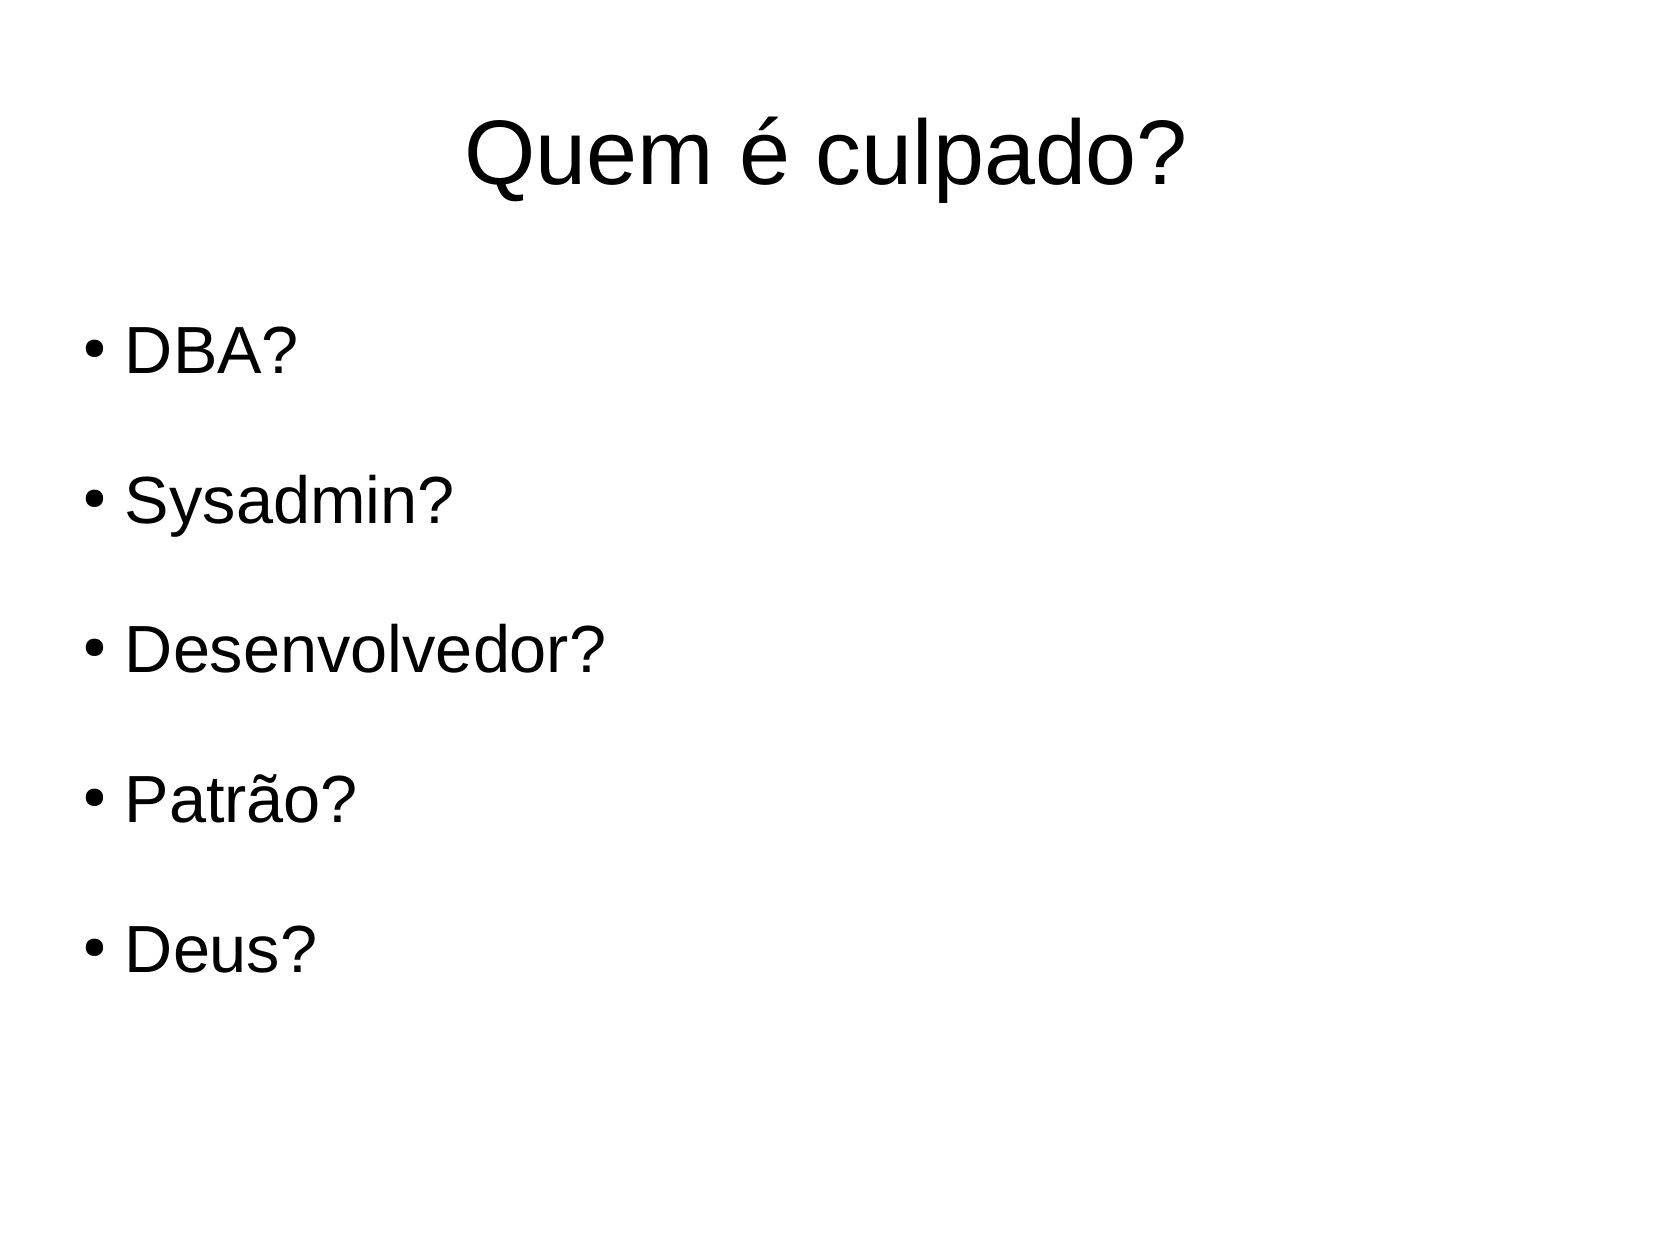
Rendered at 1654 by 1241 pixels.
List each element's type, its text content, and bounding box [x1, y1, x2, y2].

title Quem é culpado? [82, 49, 1571, 257]
subtitle DBA? Sysadmin? Desenvolvedor? Patrão? Deus? [82, 290, 1538, 1010]
